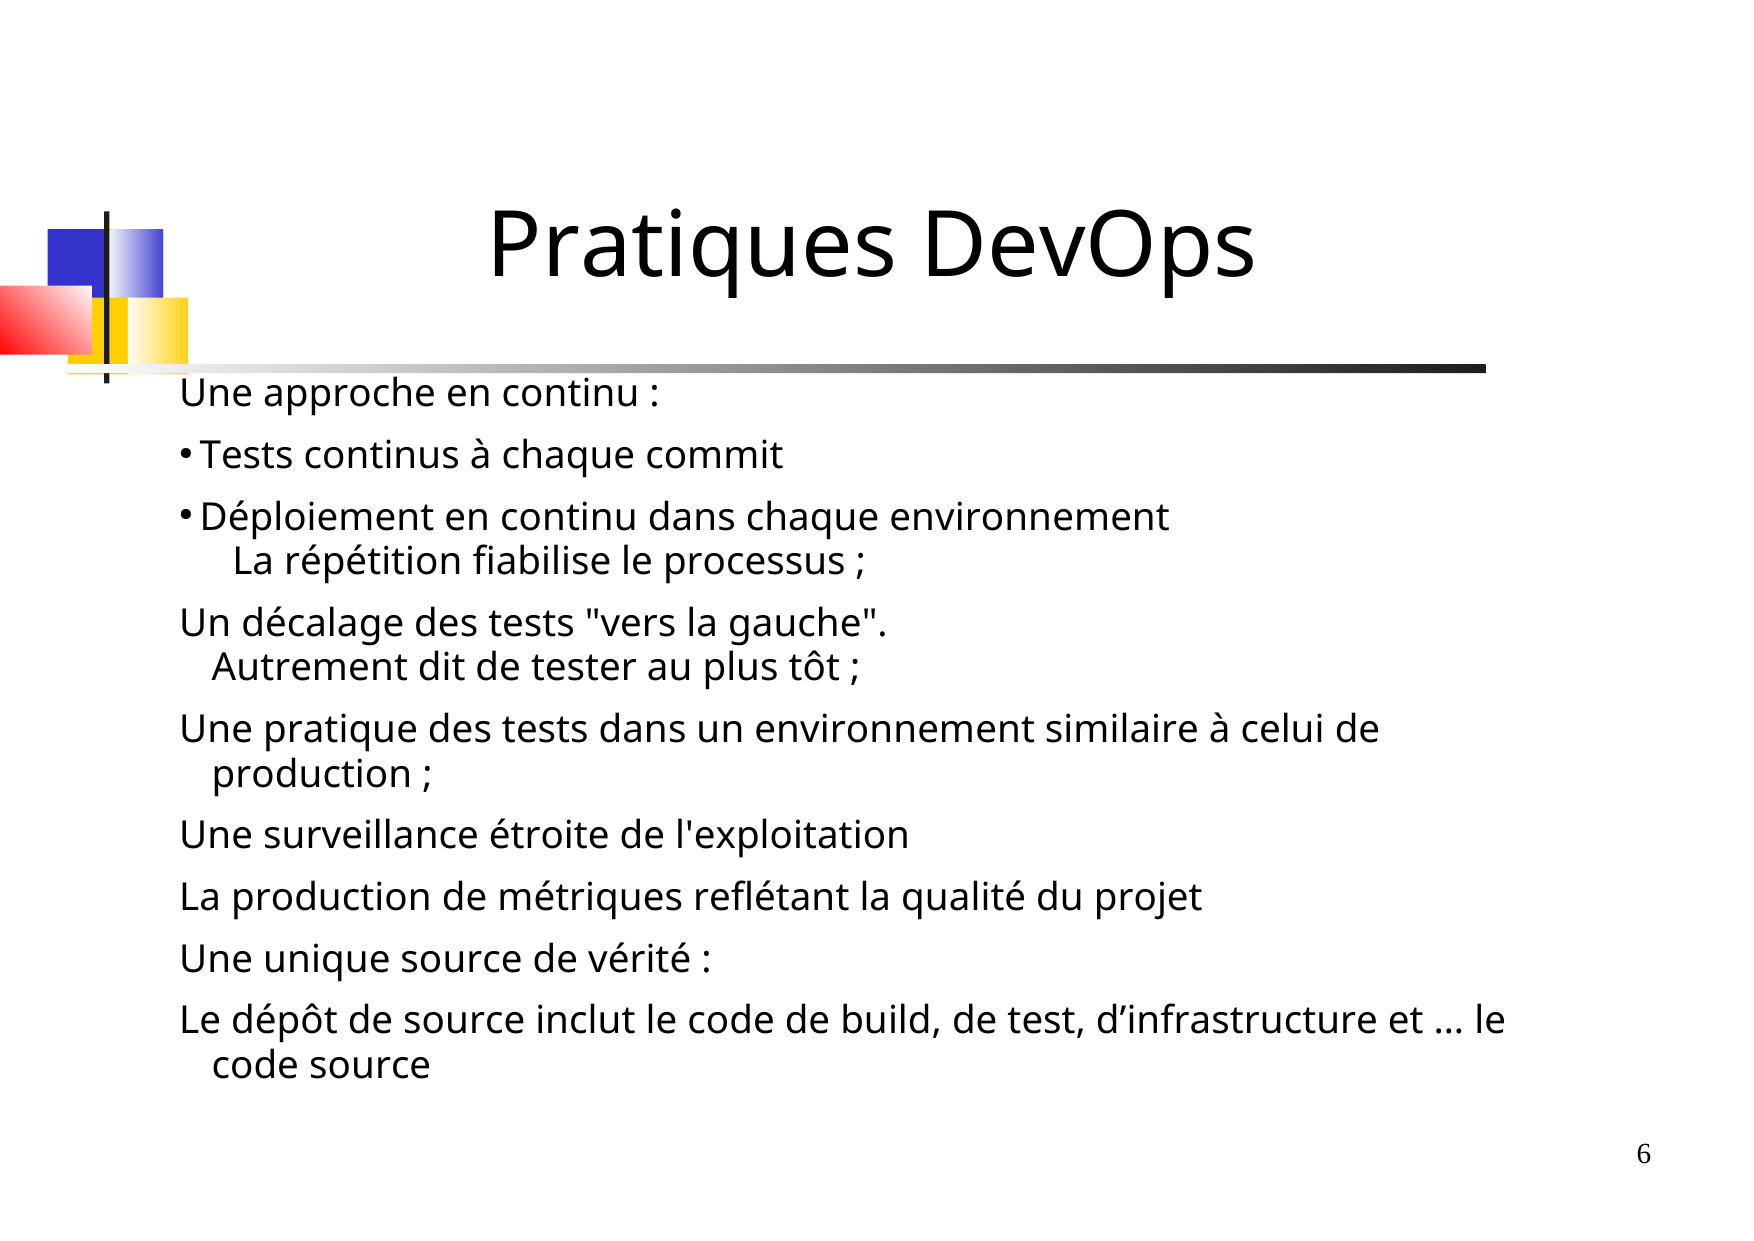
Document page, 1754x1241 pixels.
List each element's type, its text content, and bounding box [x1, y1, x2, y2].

list Une approche en continu : Tests continus à chaque commit Déploiement en continu dans chaque environnement La répétition fiabilise le processus ; Un décalage des tests "vers la gauche". Autrement dit de tester au plus tôt ; Une pratique des tests dans un environnement similaire à celui de production ; Une surveillance étroite de l'exploitation La production de métriques reflétant la qualité du projet Une unique source de vérité : Le dépôt de source inclut le code de build, de test, d’infrastructure et … le code source [179, 371, 1567, 1091]
title Pratiques DevOps [179, 139, 1567, 351]
